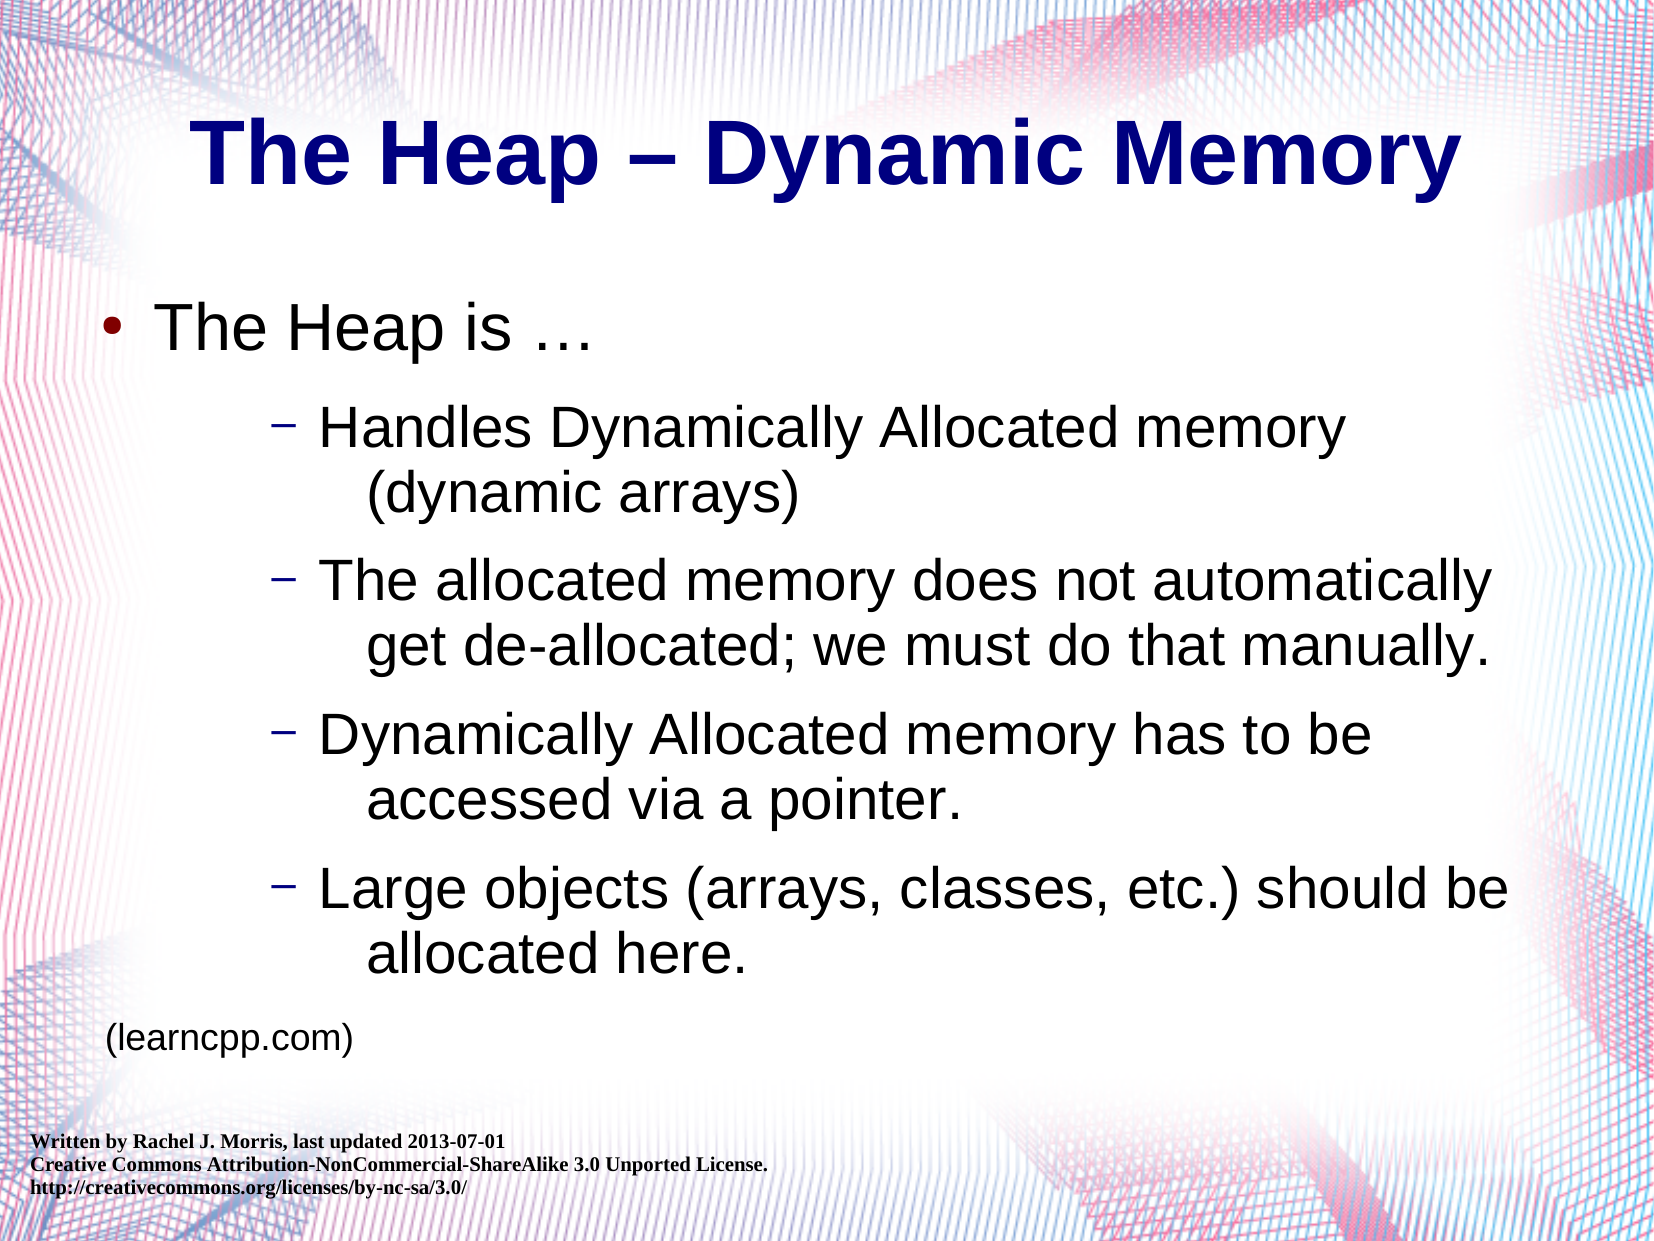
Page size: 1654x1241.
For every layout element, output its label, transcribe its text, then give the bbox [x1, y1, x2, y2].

list The Heap is … Handles Dynamically Allocated memory (dynamic arrays) The allocated memory does not automatically get de-allocated; we must do that manually. Dynamically Allocated memory has to be accessed via a pointer. Large objects (arrays, classes, etc.) should be allocated here. [82, 290, 1571, 1010]
text_box (learncpp.com) [90, 1009, 1561, 1067]
picture [0, 0, 1654, 1241]
title The Heap – Dynamic Memory [82, 49, 1571, 257]
